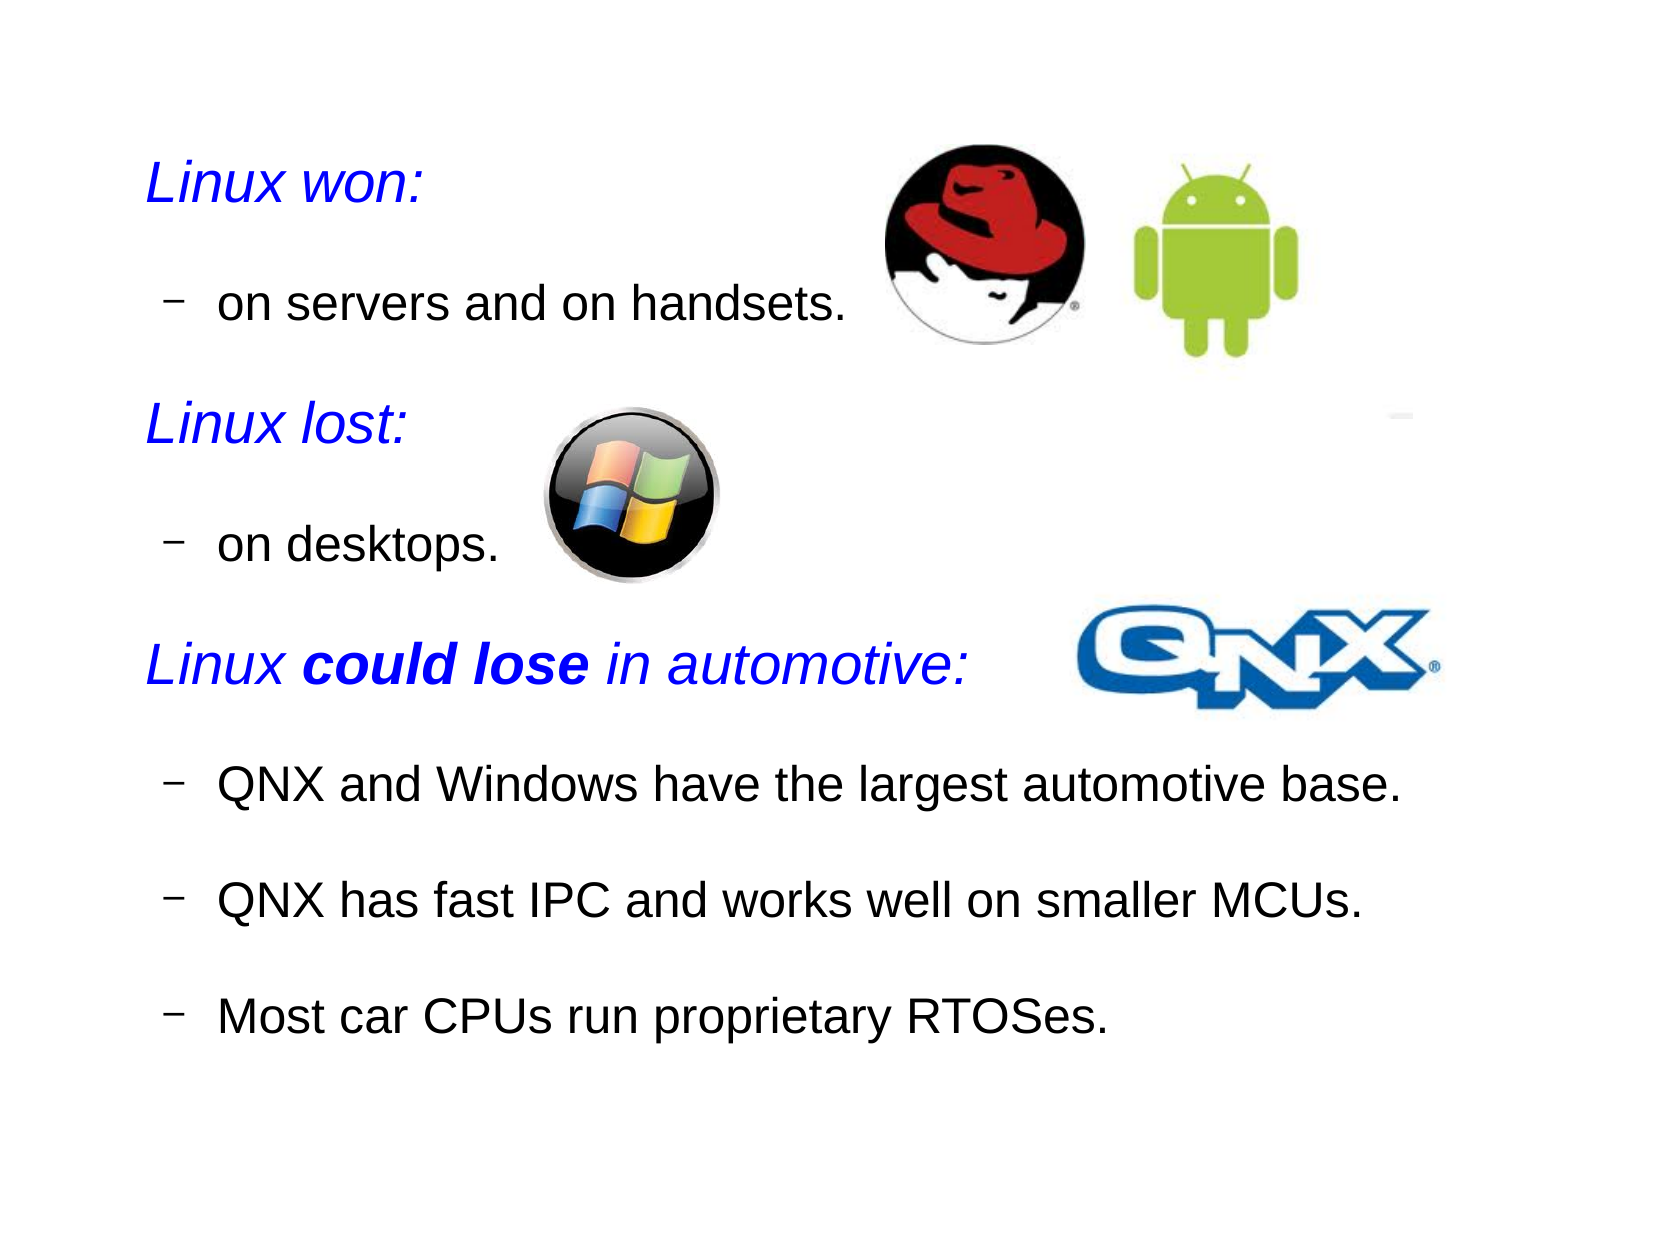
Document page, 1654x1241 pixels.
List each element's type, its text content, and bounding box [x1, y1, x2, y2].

picture [885, 104, 1413, 346]
picture [540, 404, 721, 586]
list Linux won: on servers and on handsets. Linux lost: on desktops. Linux could lose in automotive: QNX and Windows have the largest automotive base. QNX has fast IPC and works well on smaller MCUs. Most car CPUs run proprietary RTOSes. [75, 150, 1531, 1156]
